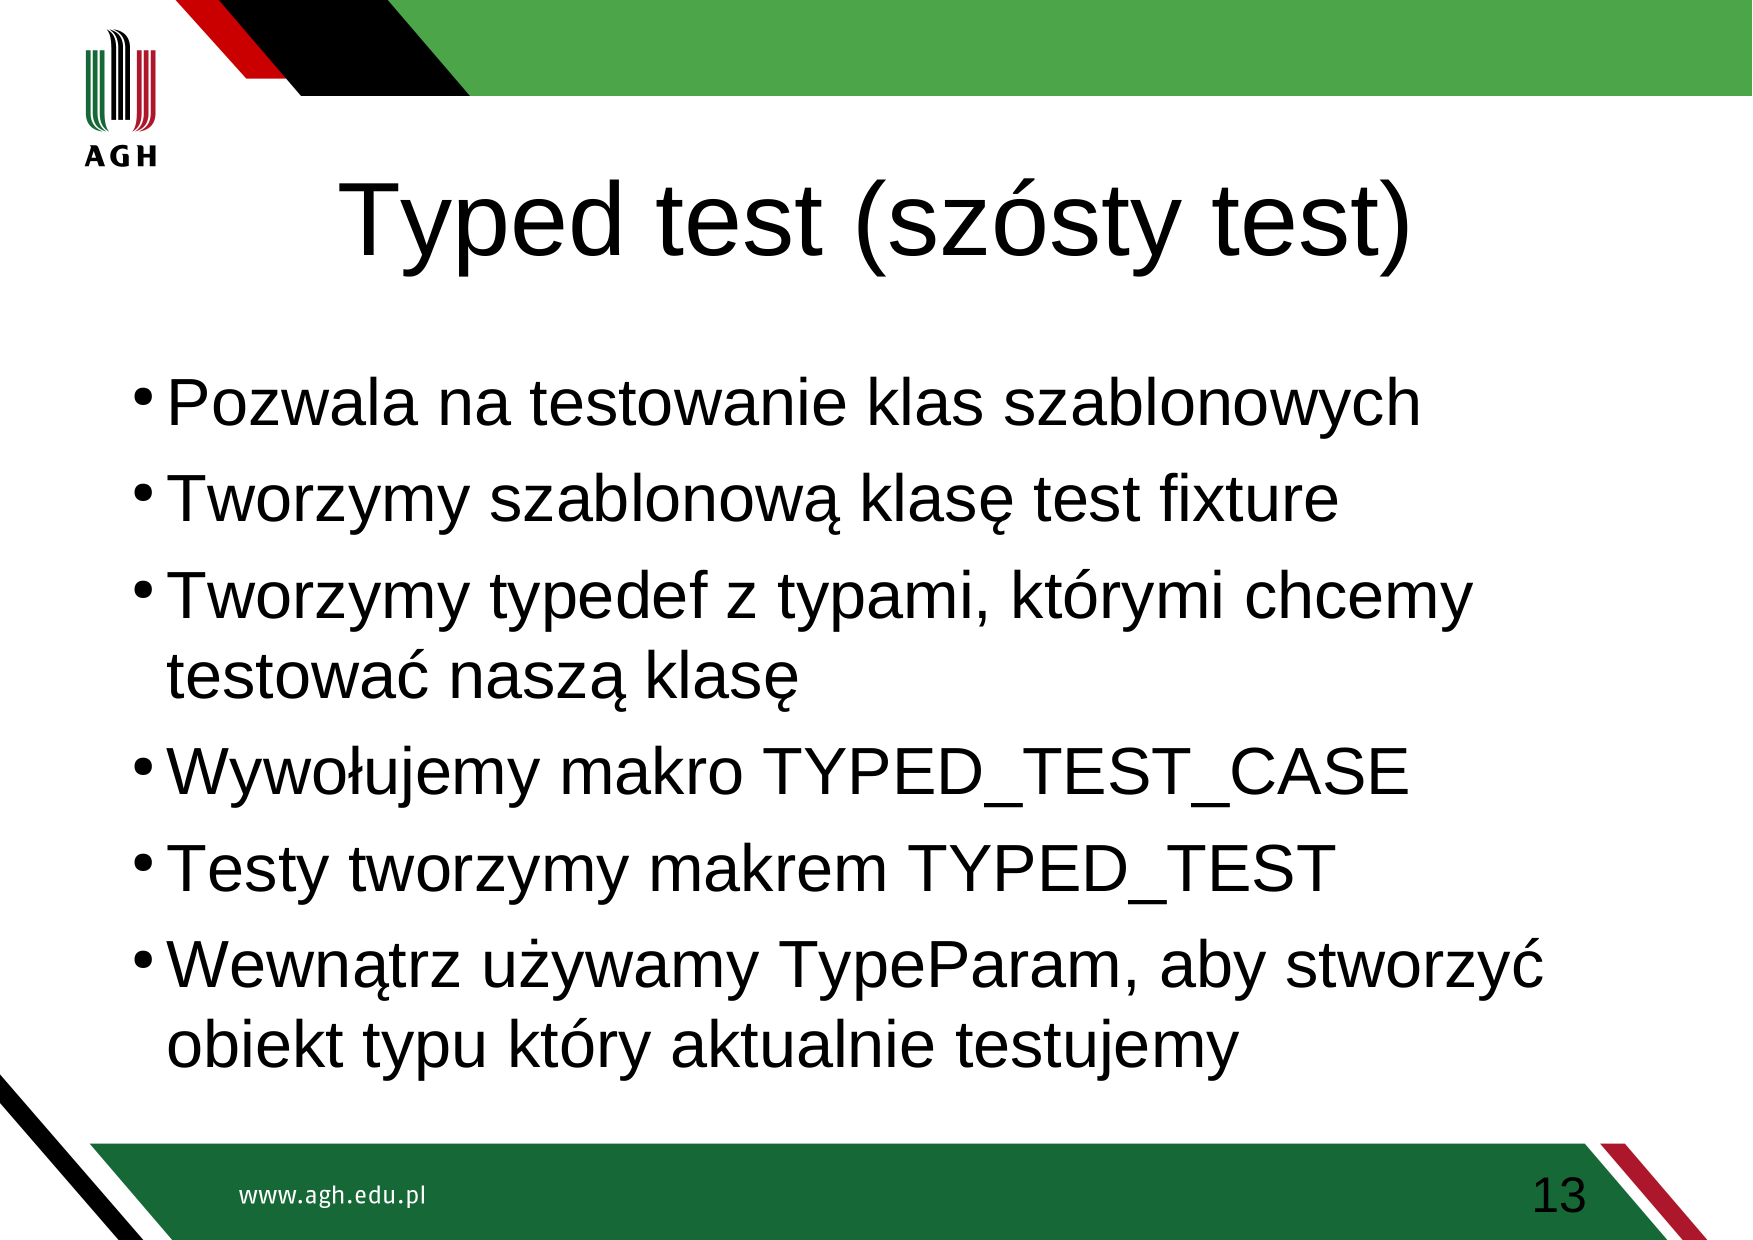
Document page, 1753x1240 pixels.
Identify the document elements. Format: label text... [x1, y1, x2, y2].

picture [0, 0, 1753, 1240]
title Typed test (szósty test) [131, 110, 1622, 317]
subtitle Pozwala na testowanie klas szablonowych Tworzymy szablonową klasę test fixture Tworzymy typedef z typami, którymi chcemy testować naszą klasę Wywołujemy makro TYPED_TEST_CASE Testy tworzymy makrem TYPED_TEST Wewnątrz używamy TypeParam, aby stworzyć obiekt typu który aktualnie testujemy [131, 358, 1622, 1103]
